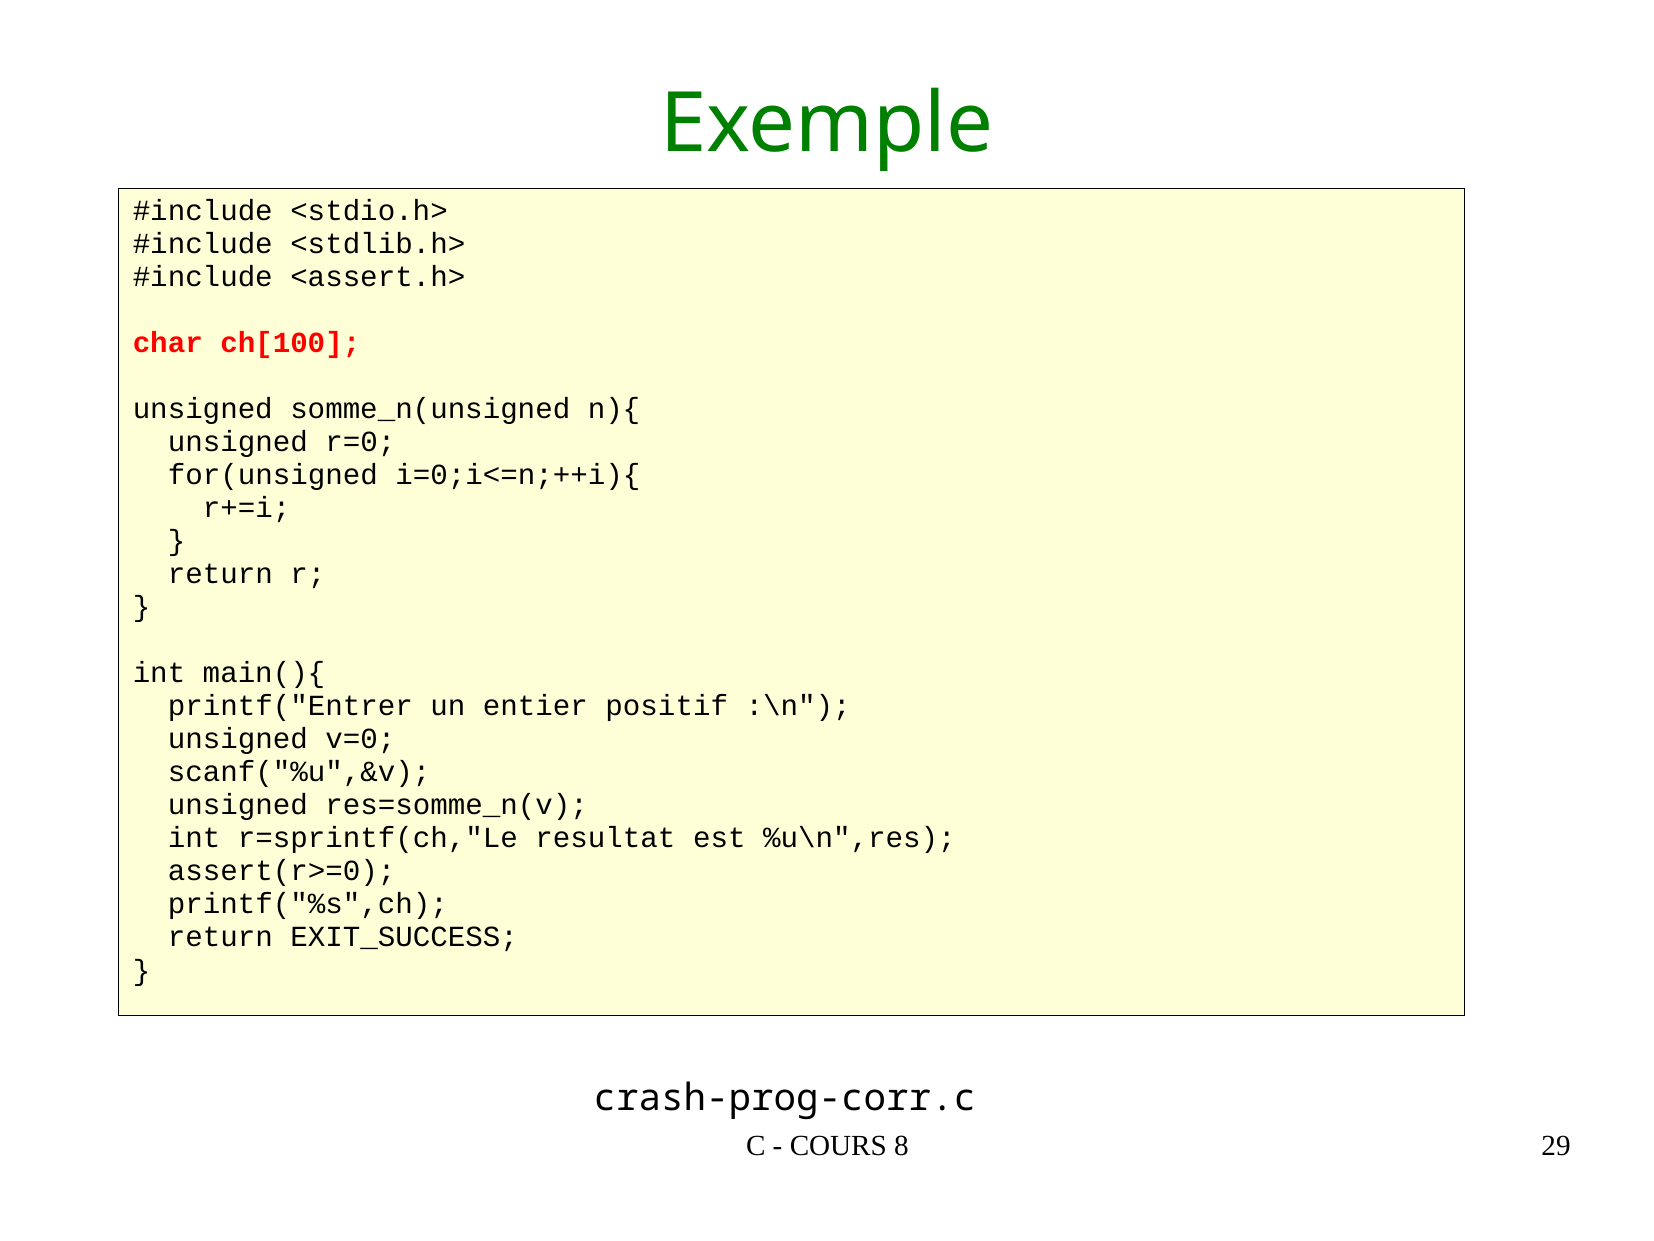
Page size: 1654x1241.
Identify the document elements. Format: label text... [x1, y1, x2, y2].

title Exemple [82, 49, 1571, 189]
text_box crash-prog-corr.c [578, 1062, 1075, 1121]
text_box #include <stdio.h> #include <stdlib.h> #include <assert.h> char ch[100]; unsigned somme_n(unsigned n){ unsigned r=0; for(unsigned i=0;i<=n;++i){ r+=i; } return r; } int main(){ printf("Entrer un entier positif :\n"); unsigned v=0; scanf("%u",&v); unsigned res=somme_n(v); int r=sprintf(ch,"Le resultat est %u\n",res); assert(r>=0); printf("%s",ch); return EXIT_SUCCESS; } [118, 188, 1465, 1016]
